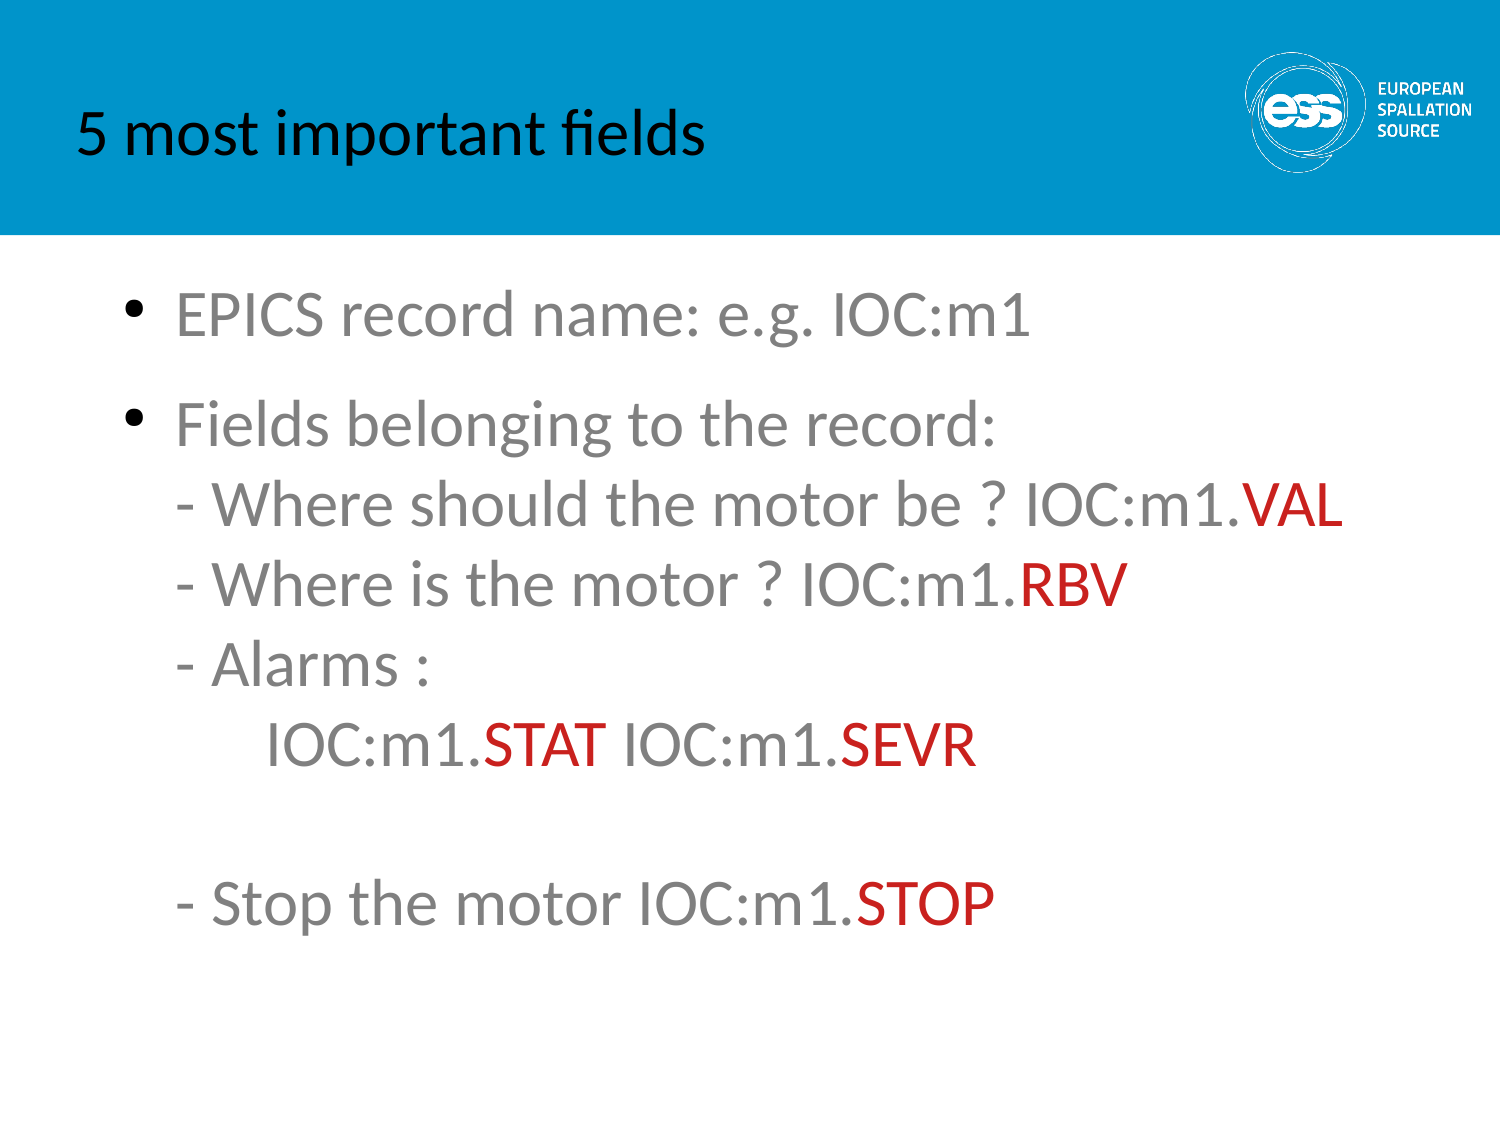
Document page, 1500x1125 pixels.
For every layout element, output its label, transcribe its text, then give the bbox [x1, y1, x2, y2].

picture [1432, 125, 1438, 136]
picture [1389, 104, 1393, 115]
picture [1418, 104, 1423, 115]
picture [1423, 83, 1430, 94]
picture [1443, 86, 1450, 93]
picture [1264, 94, 1342, 127]
picture [1409, 104, 1415, 115]
picture [1436, 104, 1444, 115]
picture [1398, 109, 1406, 115]
picture [1422, 125, 1428, 134]
picture [1454, 83, 1458, 94]
picture [1379, 83, 1385, 94]
list EPICS record name: e.g. IOC:m1 Fields belonging to the record: - Where should the motor be ? IOC:m1.VAL - Where is the motor ? IOC:m1.RBV - Alarms : IOC:m1.STAT IOC:m1.SEVR - Stop the motor IOC:m1.STOP [90, 262, 1441, 1005]
picture [1400, 83, 1407, 94]
title 5 most important fields [75, 45, 1247, 233]
